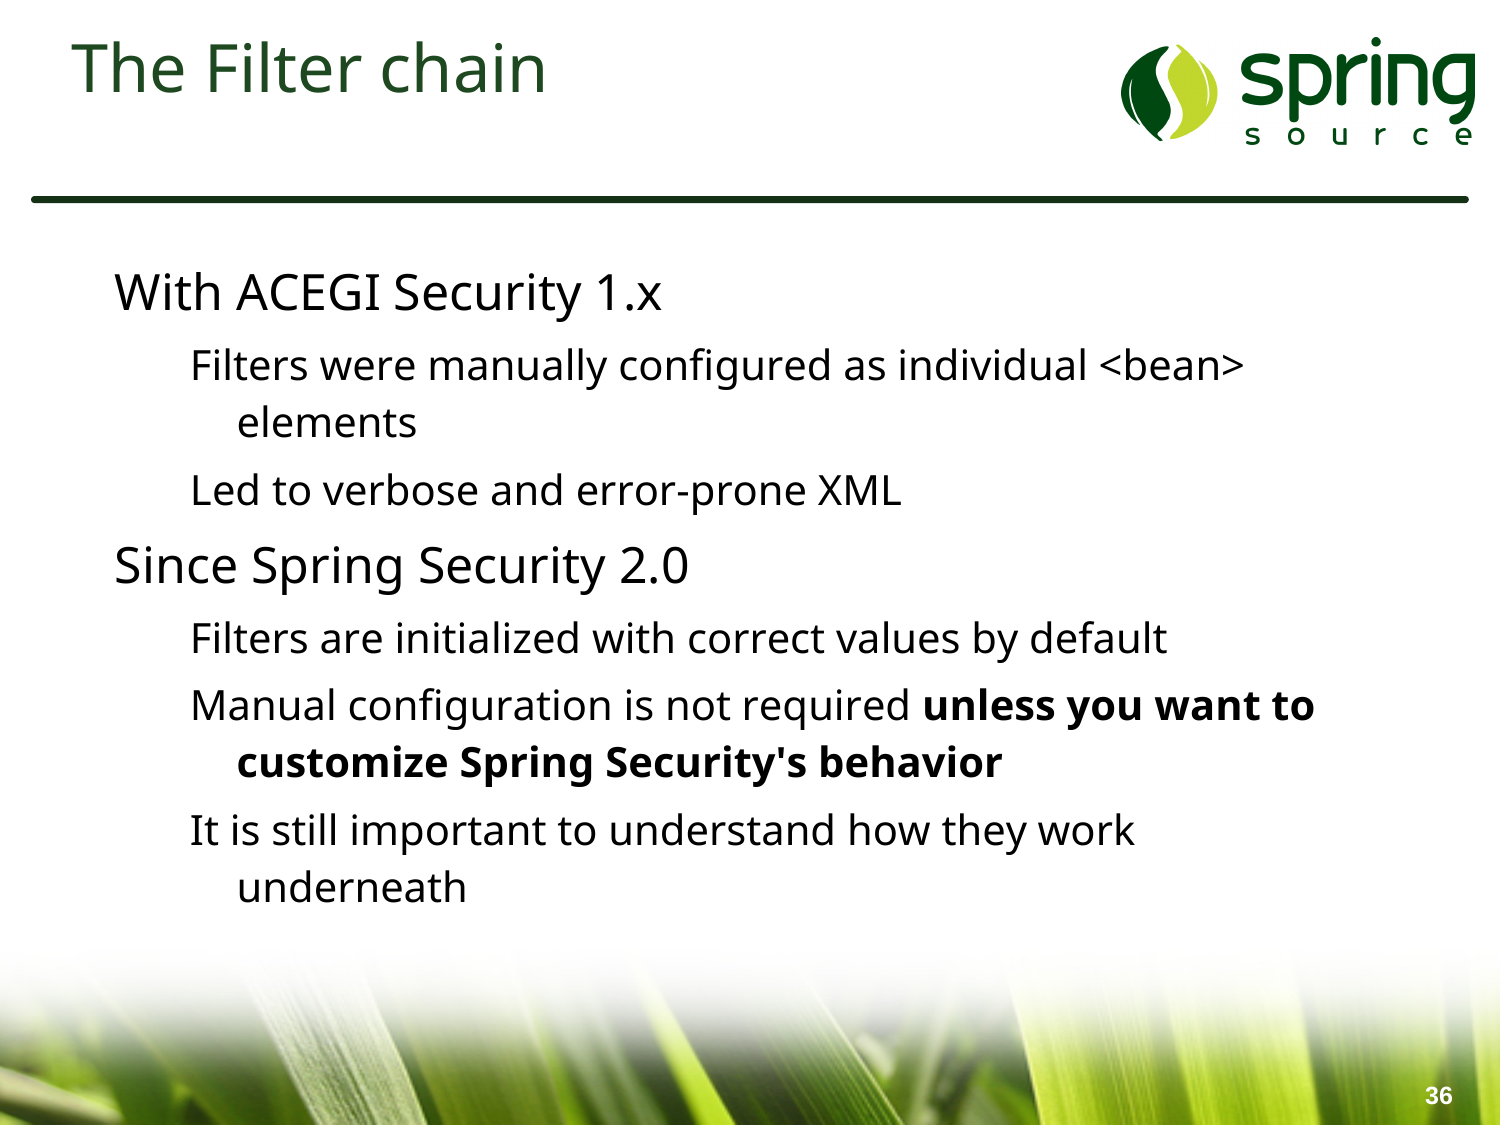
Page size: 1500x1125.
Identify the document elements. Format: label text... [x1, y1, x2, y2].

picture [1121, 37, 1475, 145]
picture [0, 944, 1500, 1125]
title The Filter chain [56, 13, 1089, 176]
list With ACEGI Security 1.x Filters were manually configured as individual <bean> elements Led to verbose and error-prone XML Since Spring Security 2.0 Filters are initialized with correct values by default Manual configuration is not required unless you want to customize Spring Security's behavior It is still important to understand how they work underneath [99, 249, 1391, 901]
